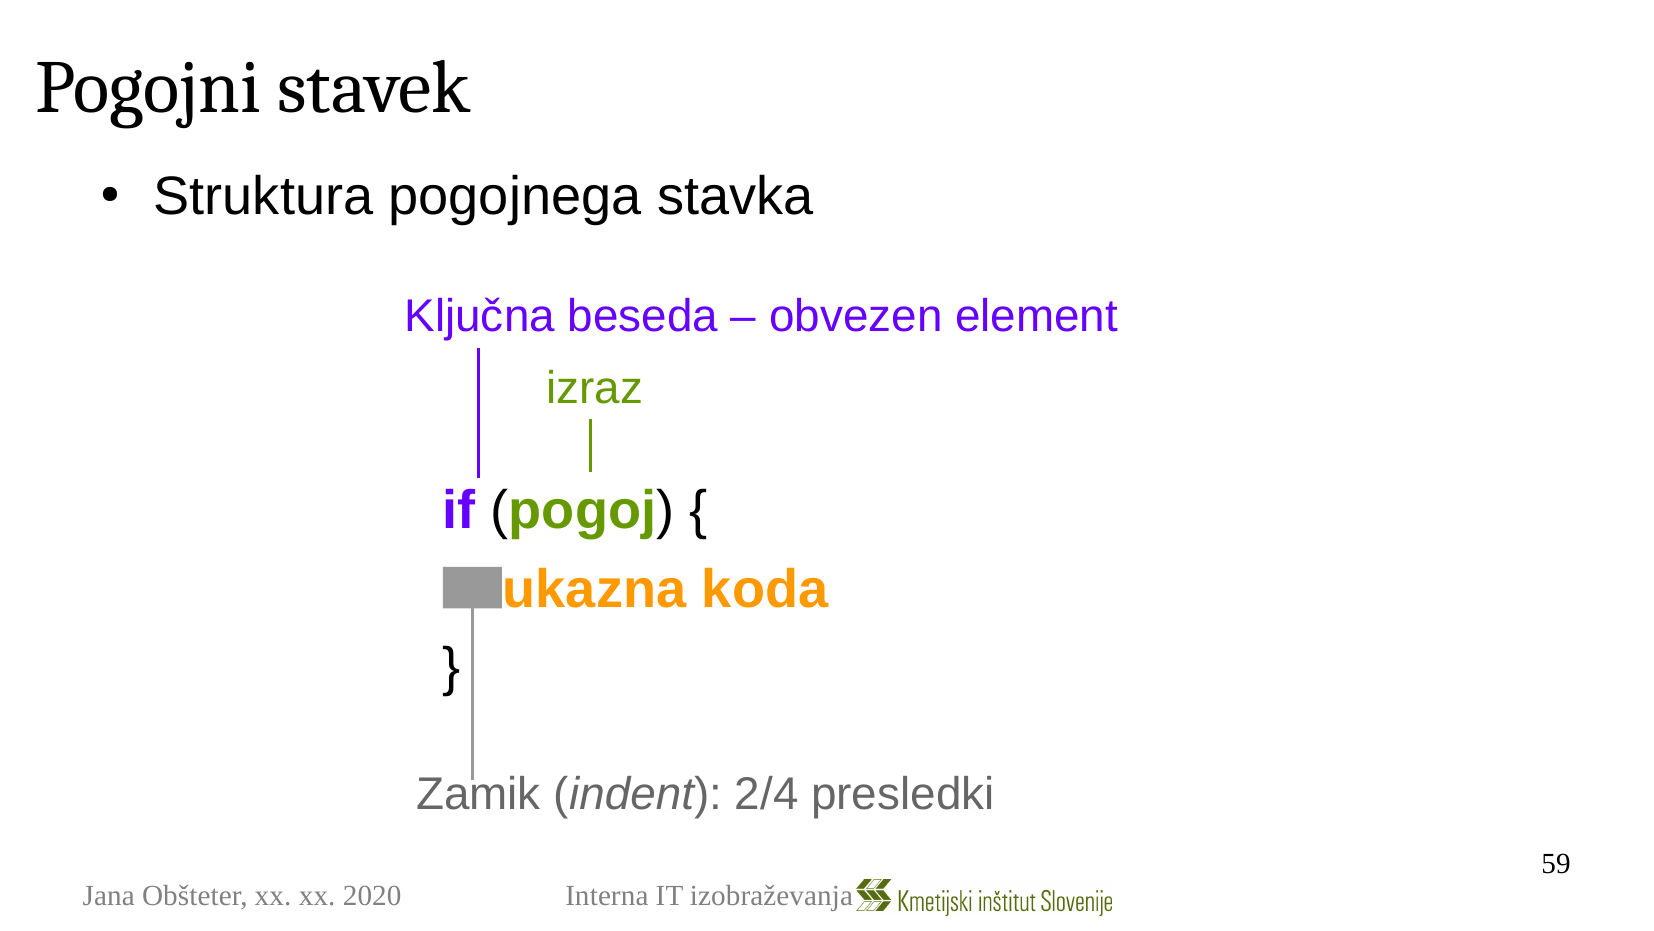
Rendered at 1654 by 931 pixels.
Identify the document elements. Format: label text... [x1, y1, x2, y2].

text_box izraz [531, 355, 934, 473]
text_box [442, 566, 502, 609]
text_box Zamik (indent): 2/4 presledki [401, 760, 1205, 827]
text_box Ključna beseda – obvezen element [389, 282, 1193, 349]
title Pogojni stavek [35, 21, 1524, 154]
list Struktura pogojnega stavka if (pogoj) { ukazna koda } [82, 165, 1642, 827]
picture [856, 879, 1112, 916]
